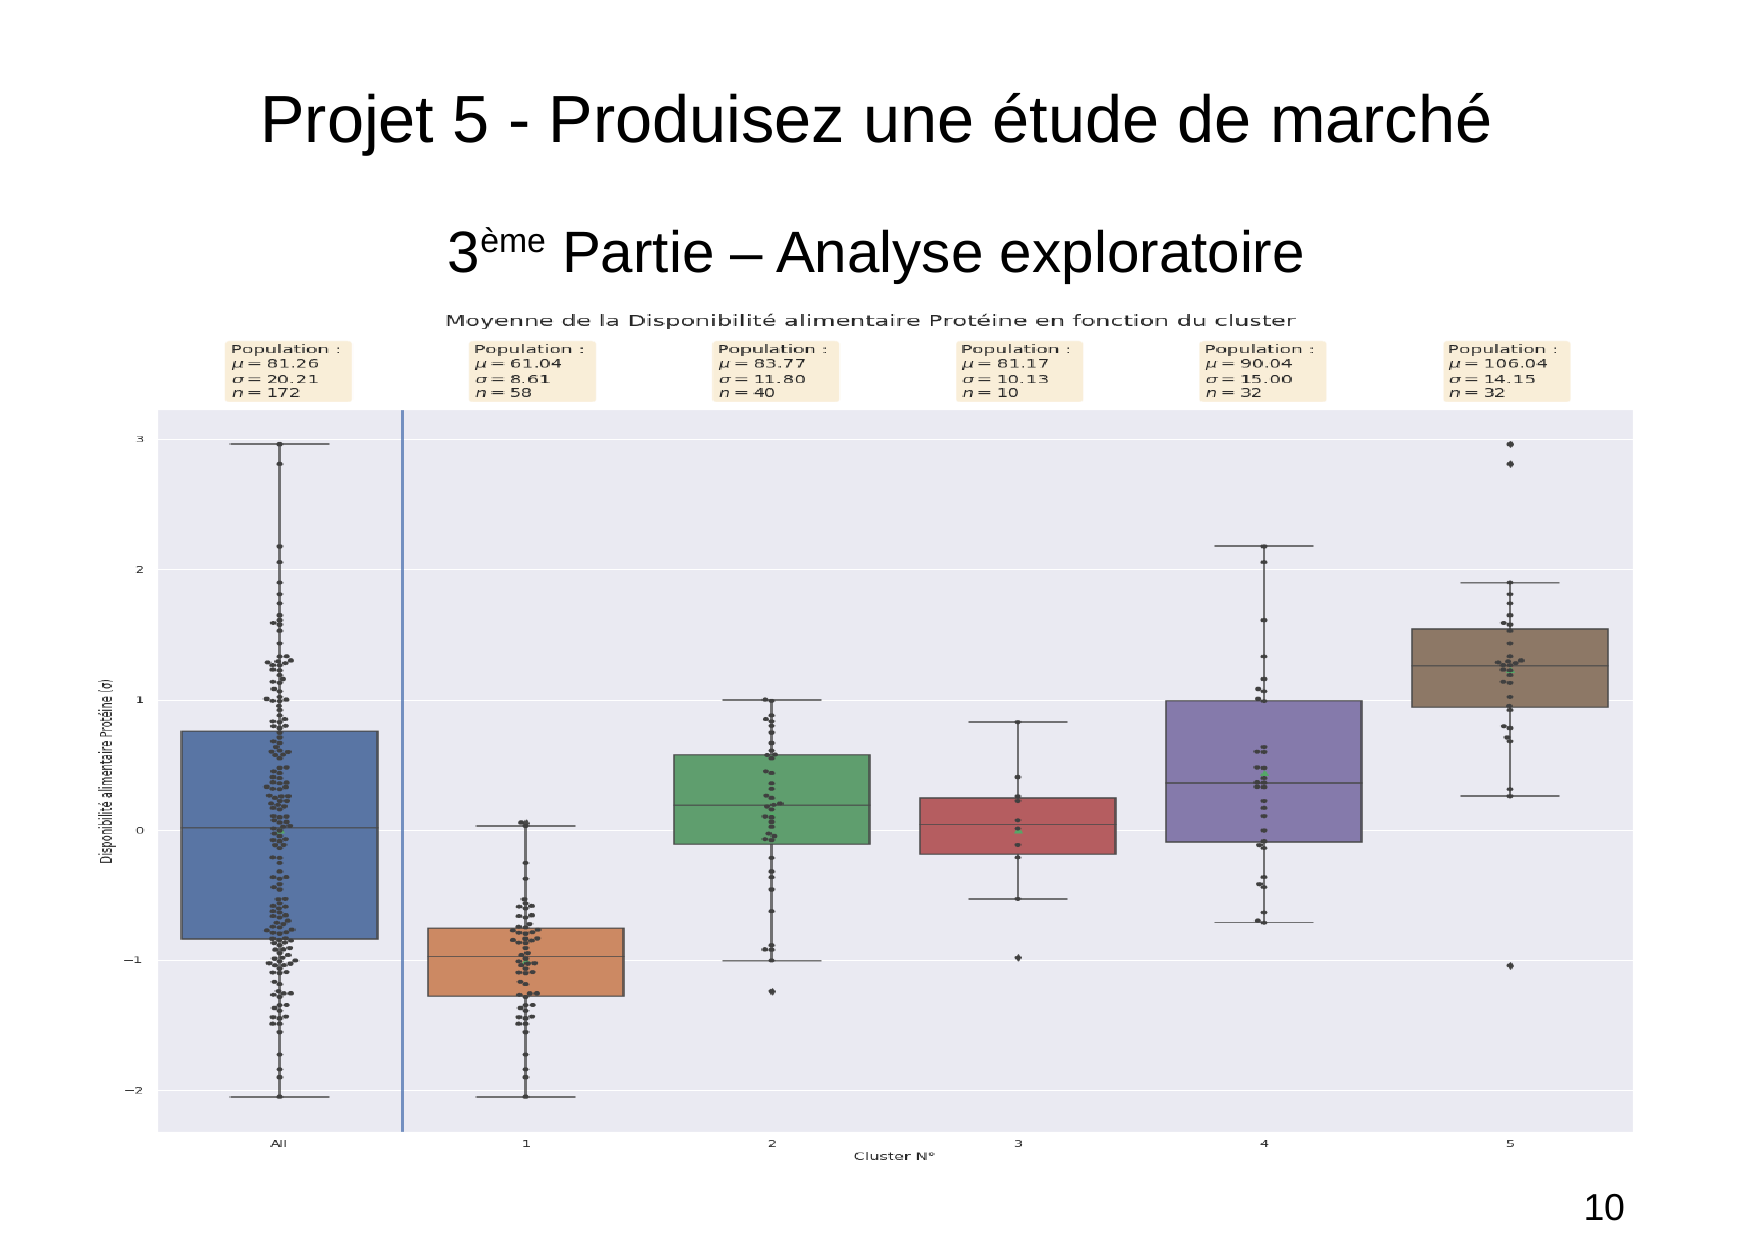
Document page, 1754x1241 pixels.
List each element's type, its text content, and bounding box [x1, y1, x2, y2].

title Projet 5 - Produisez une étude de marché [140, 48, 1614, 188]
subtitle 3ème Partie – Analyse exploratoire [140, 188, 1614, 307]
text_box <numéro> [1568, 1178, 1754, 1241]
picture [82, 307, 1654, 1173]
